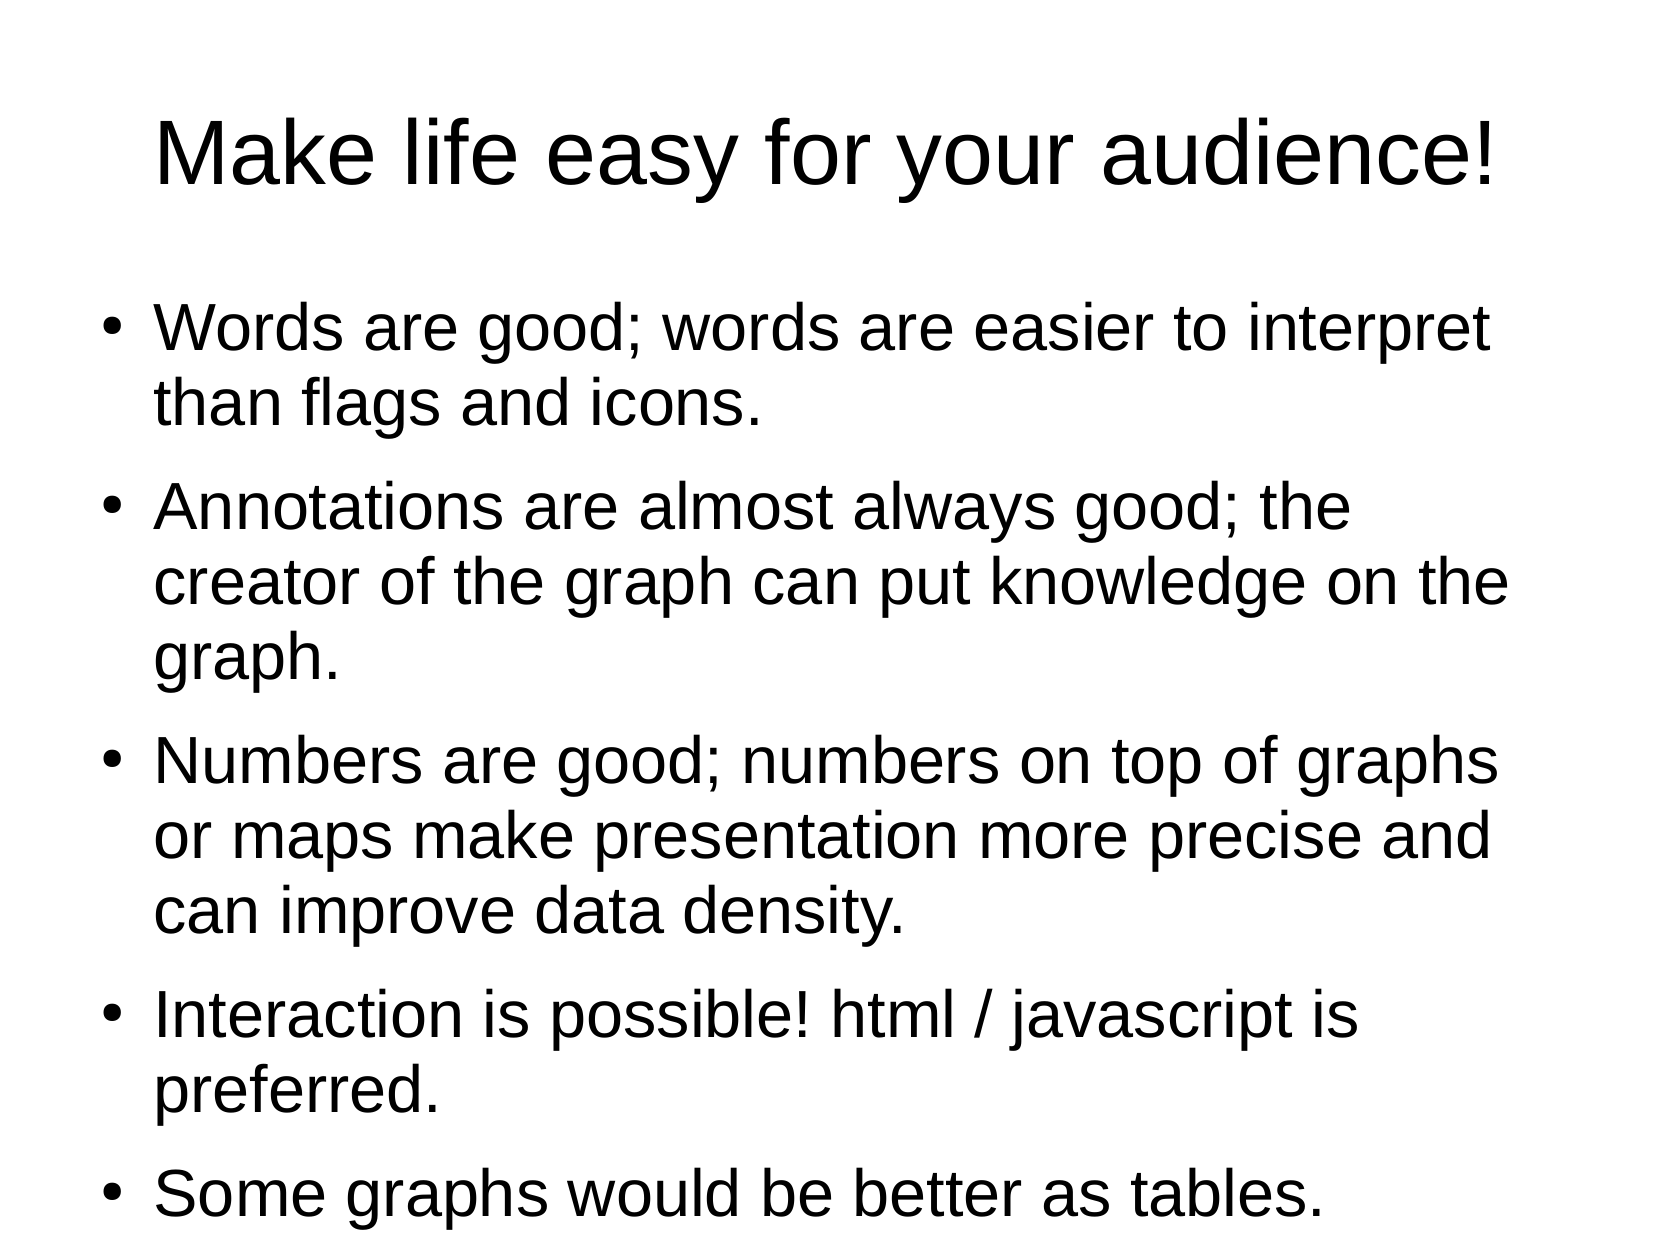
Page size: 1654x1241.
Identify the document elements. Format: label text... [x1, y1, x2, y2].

list Words are good; words are easier to interpret than flags and icons. Annotations are almost always good; the creator of the graph can put knowledge on the graph. Numbers are good; numbers on top of graphs or maps make presentation more precise and can improve data density. Interaction is possible! html / javascript is preferred. Some graphs would be better as tables. [82, 290, 1571, 1225]
title Make life easy for your audience! [82, 49, 1571, 257]
